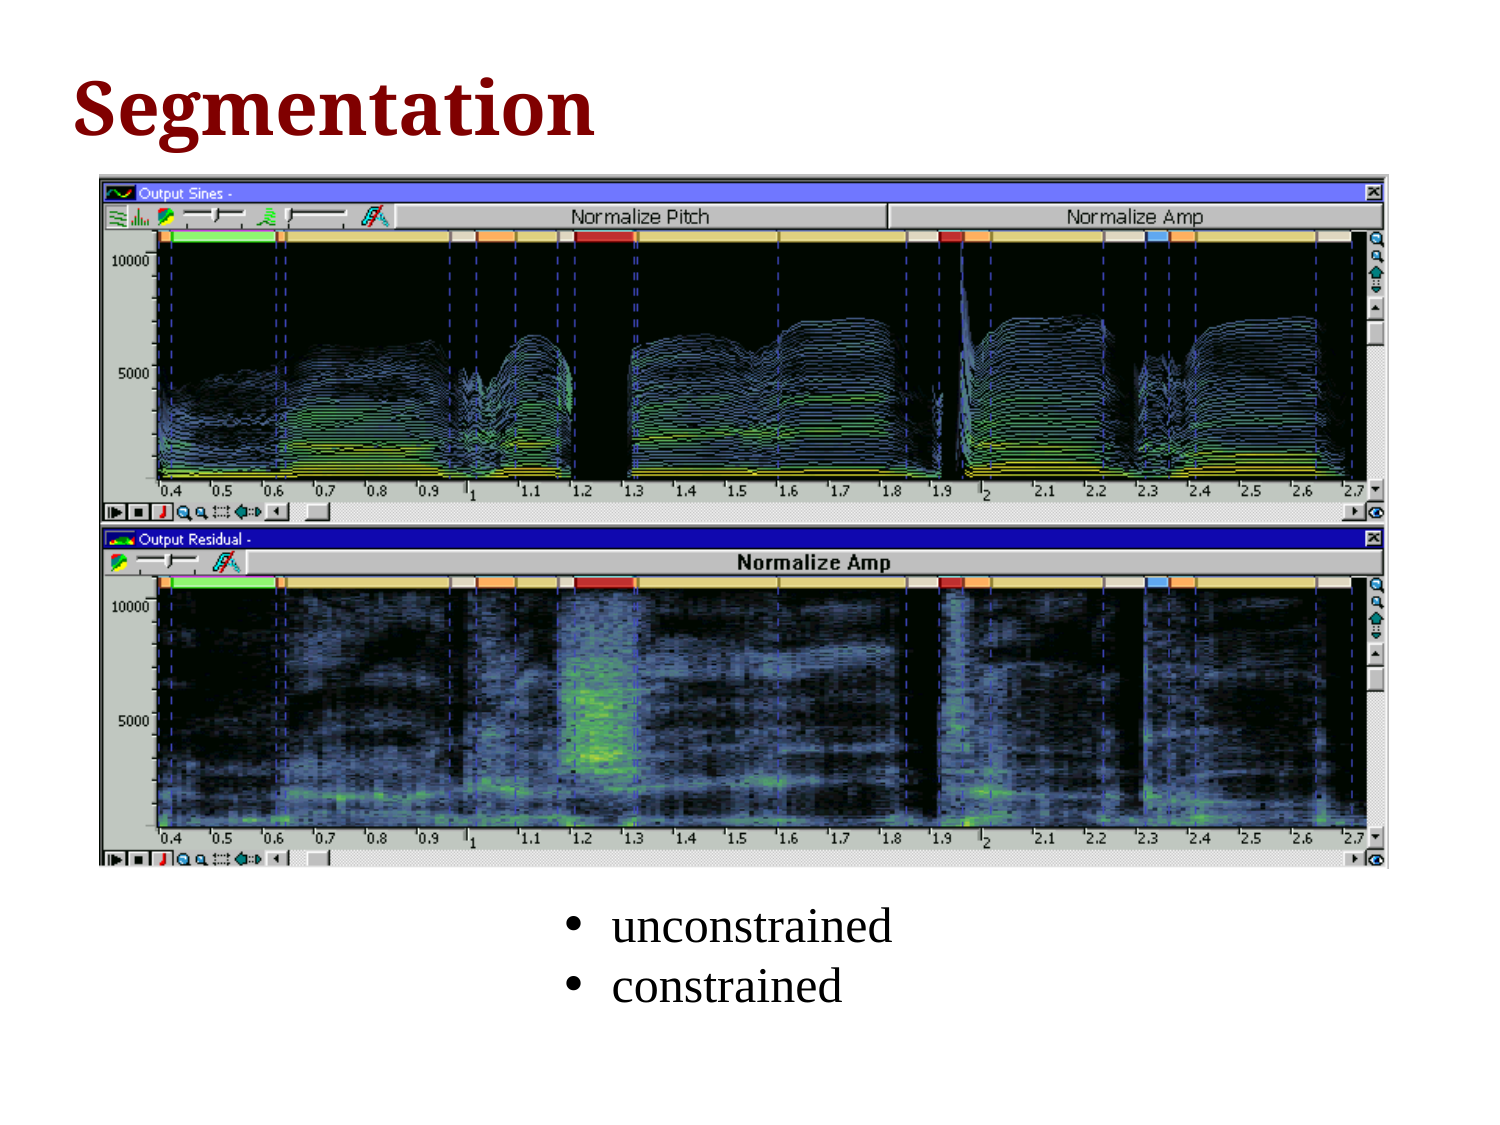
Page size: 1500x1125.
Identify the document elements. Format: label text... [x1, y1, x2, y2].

title Segmentation [73, 9, 1350, 198]
picture [99, 174, 1389, 869]
text_box unconstrained constrained [548, 881, 908, 1021]
